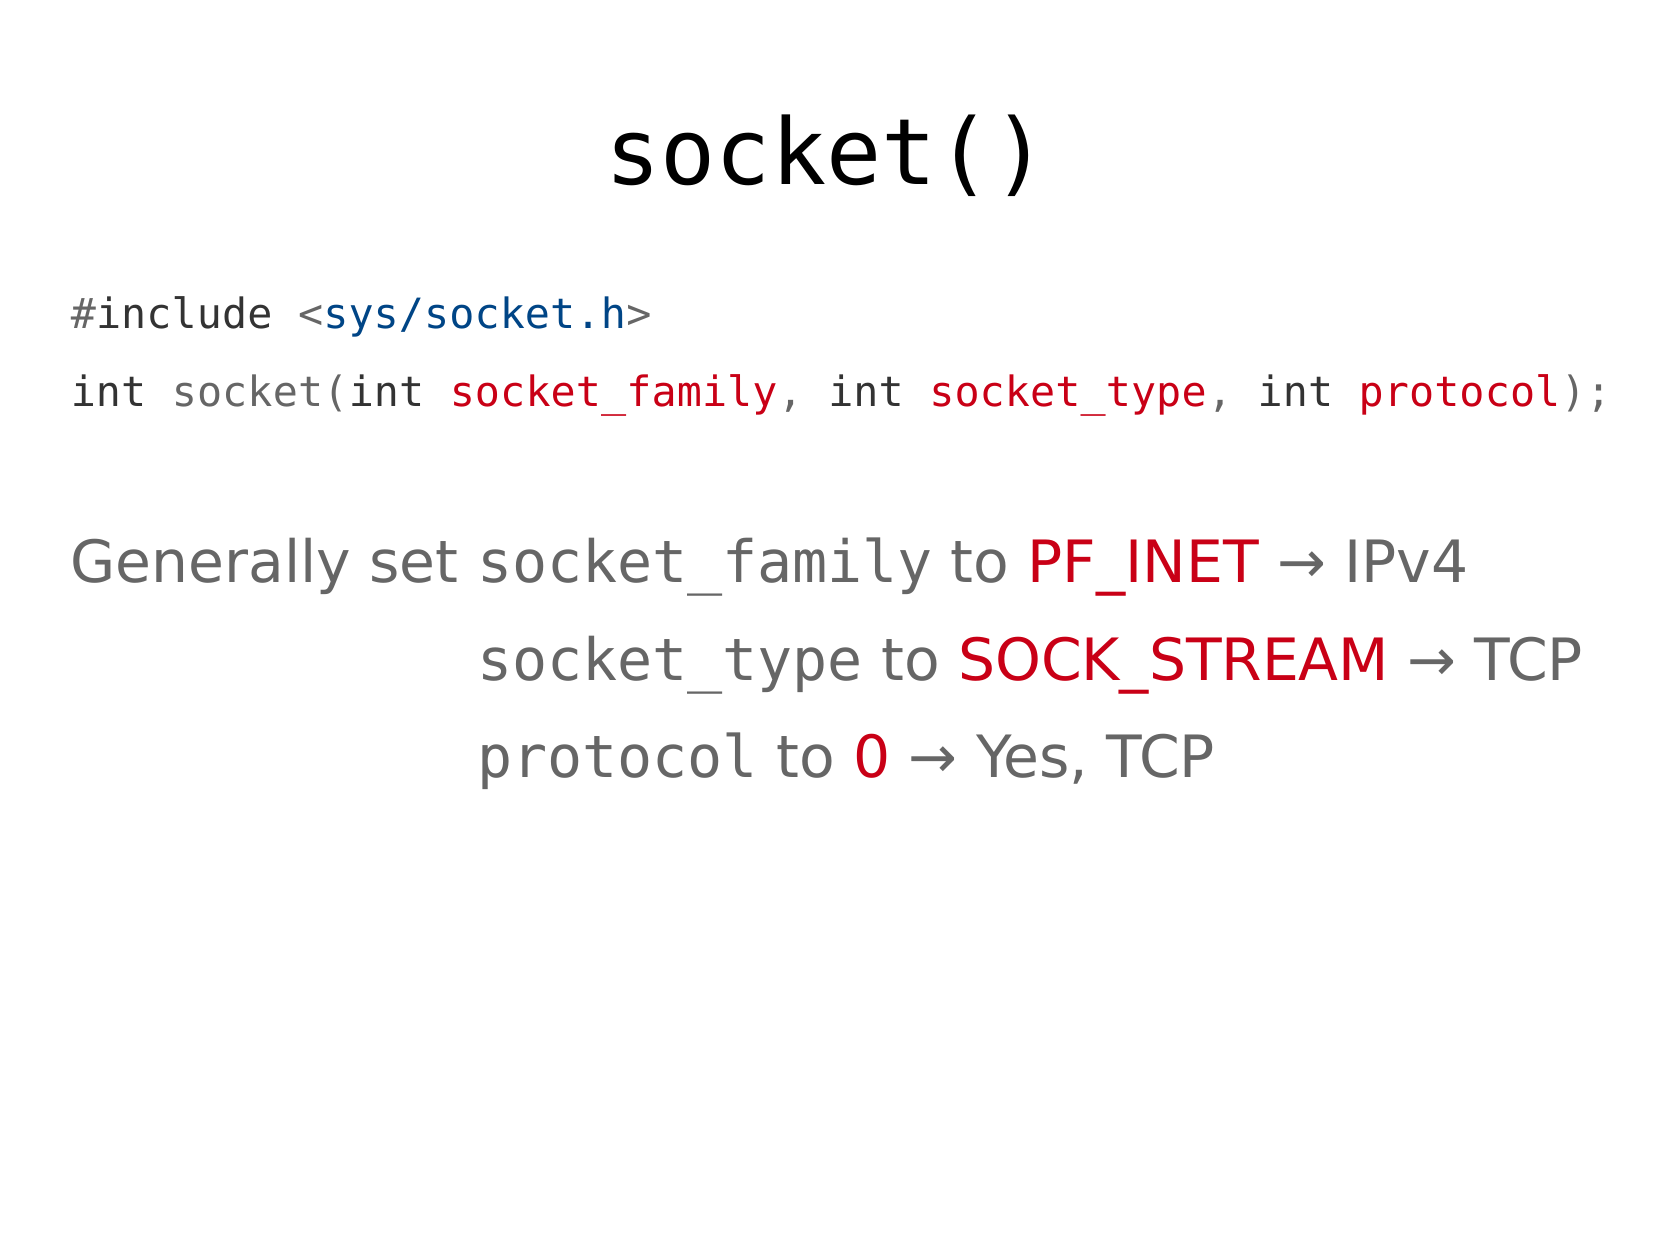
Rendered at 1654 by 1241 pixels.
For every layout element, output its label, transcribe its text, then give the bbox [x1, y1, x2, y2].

list #include <sys/socket.h> int socket(int socket_family, int socket_type, int protocol); Generally set socket_family to PF_INET → IPv4 socket_type to SOCK_STREAM → TCP protocol to 0 → Yes, TCP [0, 290, 1651, 1109]
title socket() [82, 49, 1571, 257]
